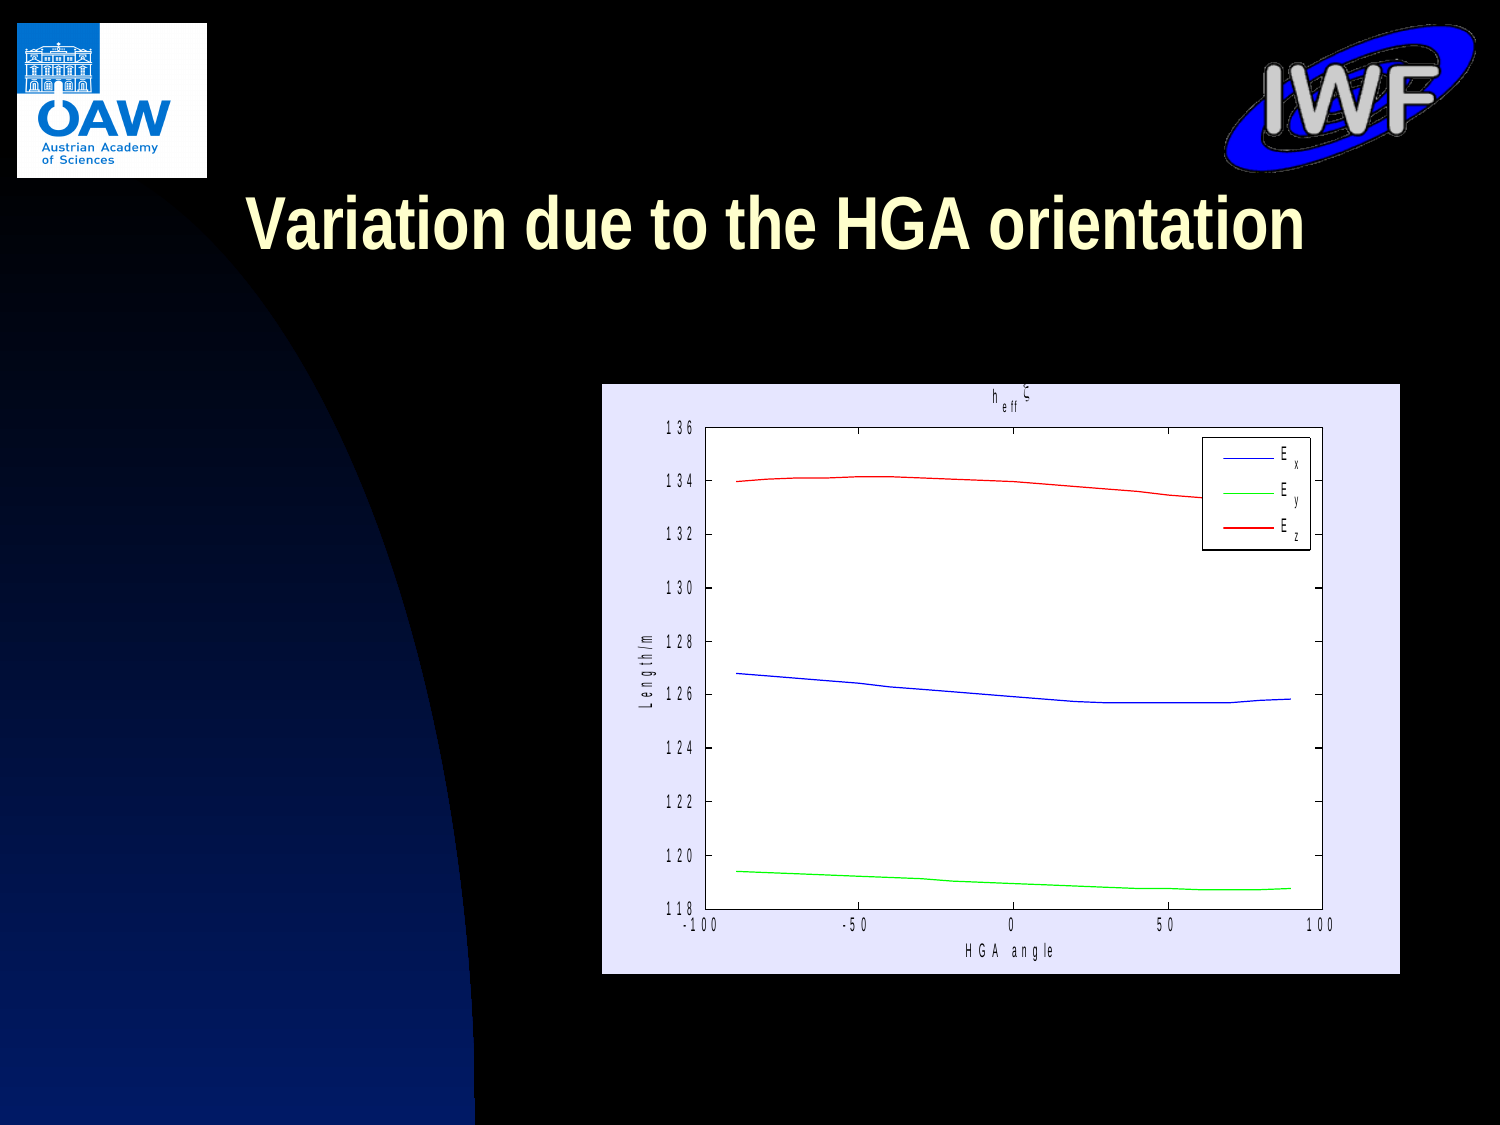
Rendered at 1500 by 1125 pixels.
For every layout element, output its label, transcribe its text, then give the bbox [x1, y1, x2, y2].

picture [17, 23, 207, 178]
picture [602, 383, 1400, 975]
title Variation due to the HGA orientation [229, 137, 1418, 325]
picture [1224, 24, 1476, 173]
